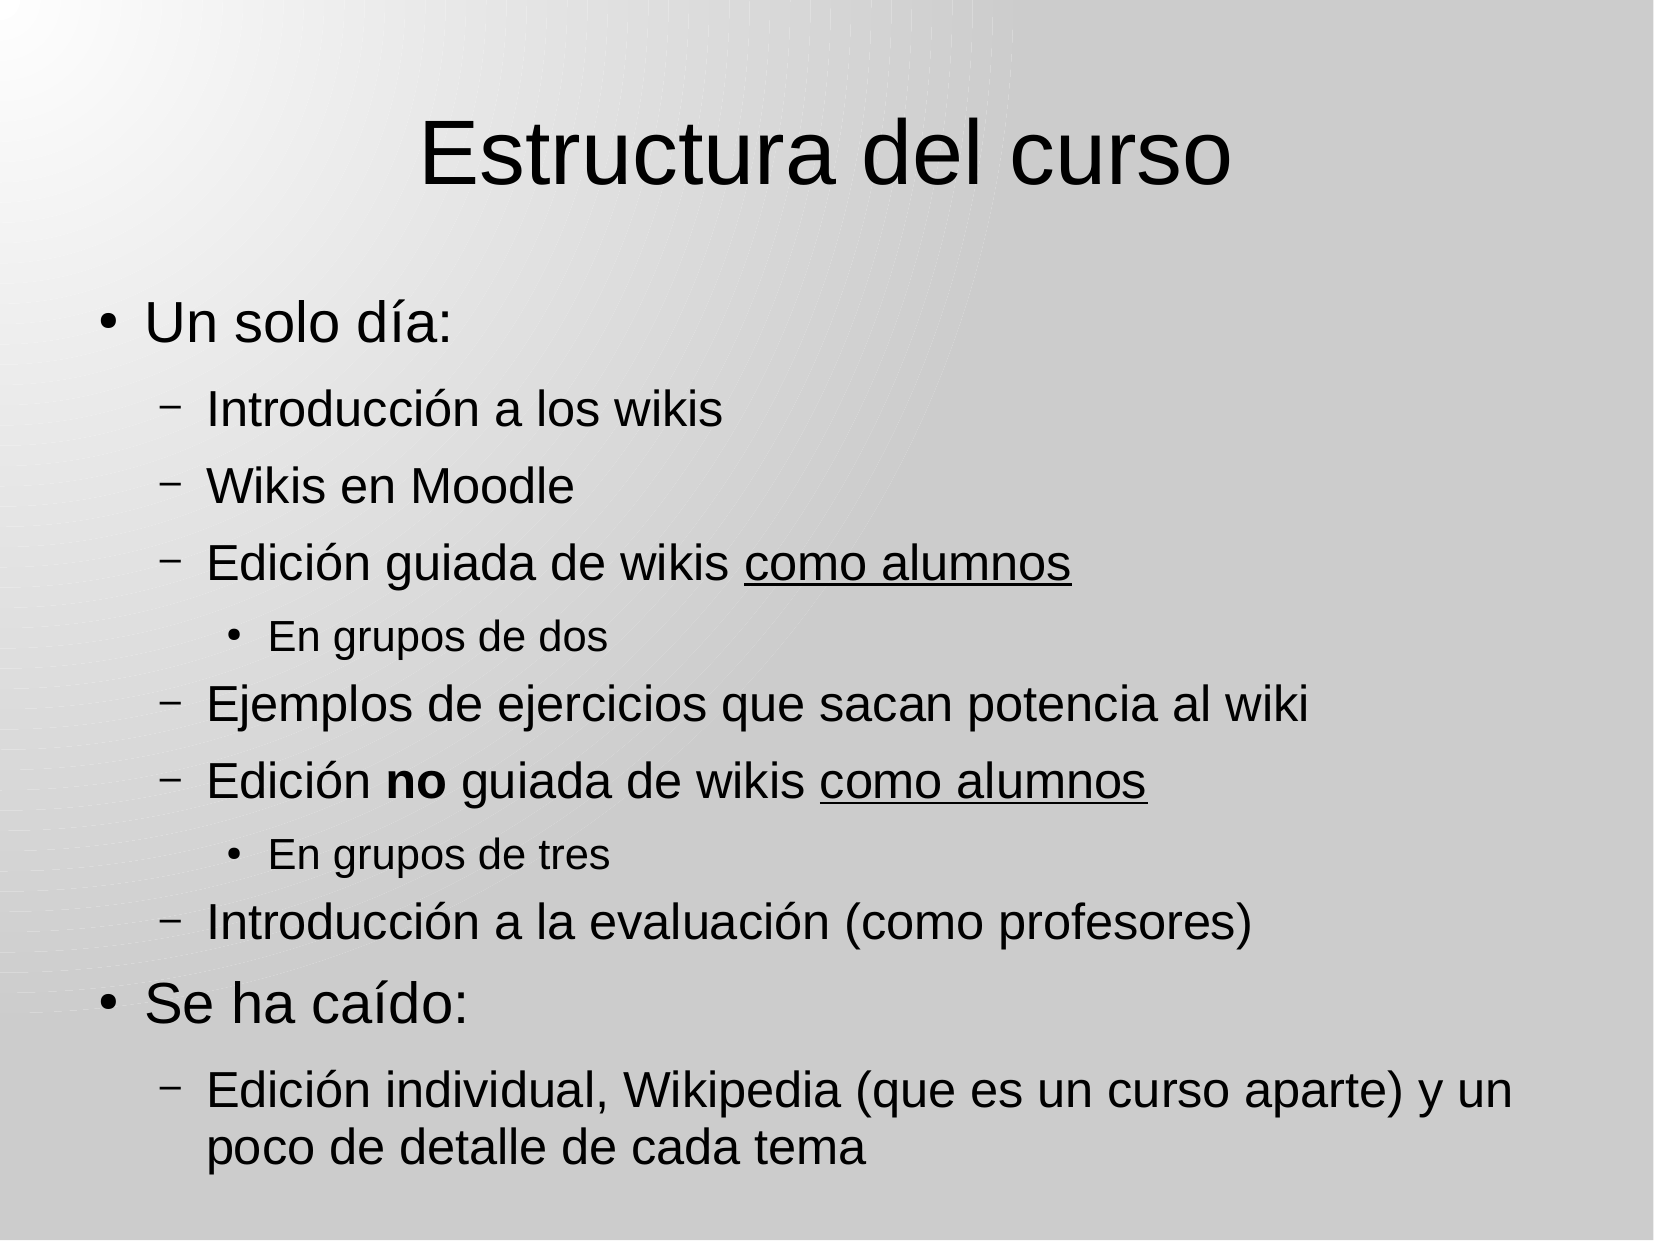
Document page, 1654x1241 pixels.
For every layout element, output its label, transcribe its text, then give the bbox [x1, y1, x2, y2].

list Un solo día: Introducción a los wikis Wikis en Moodle Edición guiada de wikis como alumnos En grupos de dos Ejemplos de ejercicios que sacan potencia al wiki Edición no guiada de wikis como alumnos En grupos de tres Introducción a la evaluación (como profesores) Se ha caído: Edición individual, Wikipedia (que es un curso aparte) y un poco de detalle de cada tema [82, 290, 1538, 1182]
title Estructura del curso [82, 49, 1571, 257]
